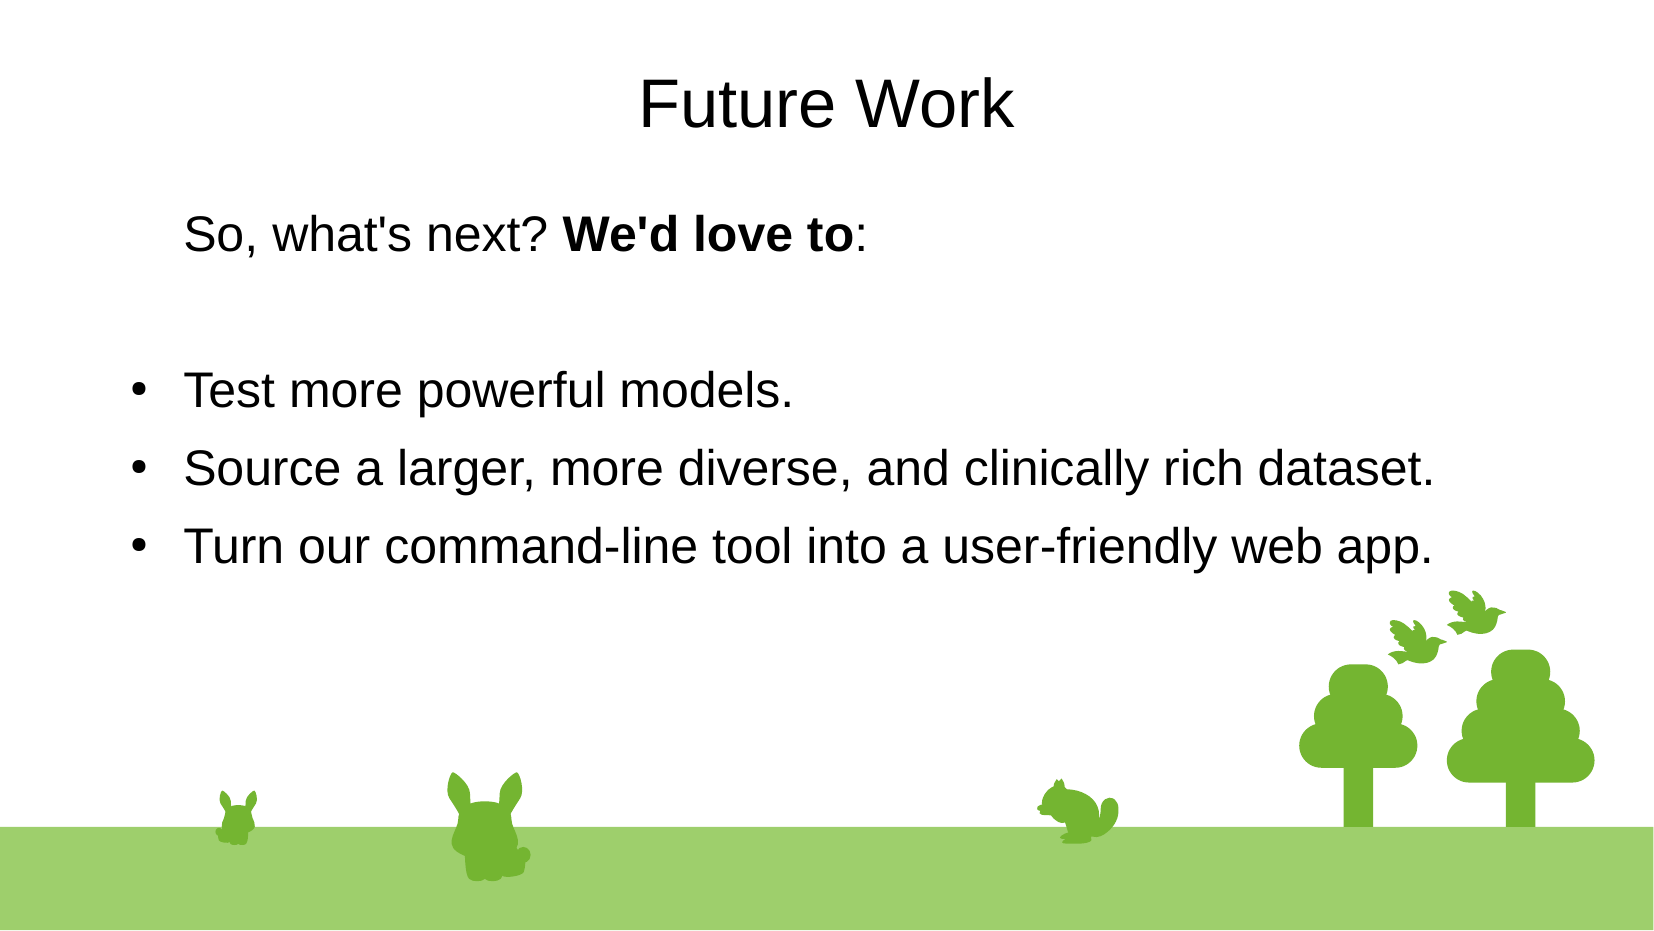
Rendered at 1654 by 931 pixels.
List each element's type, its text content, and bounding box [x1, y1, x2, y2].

list So, what's next? We'd love to: Test more powerful models. Source a larger, more diverse, and clinically rich dataset. Turn our command-line tool into a user-friendly web app. [112, 206, 1589, 768]
title Future Work [88, 29, 1565, 178]
